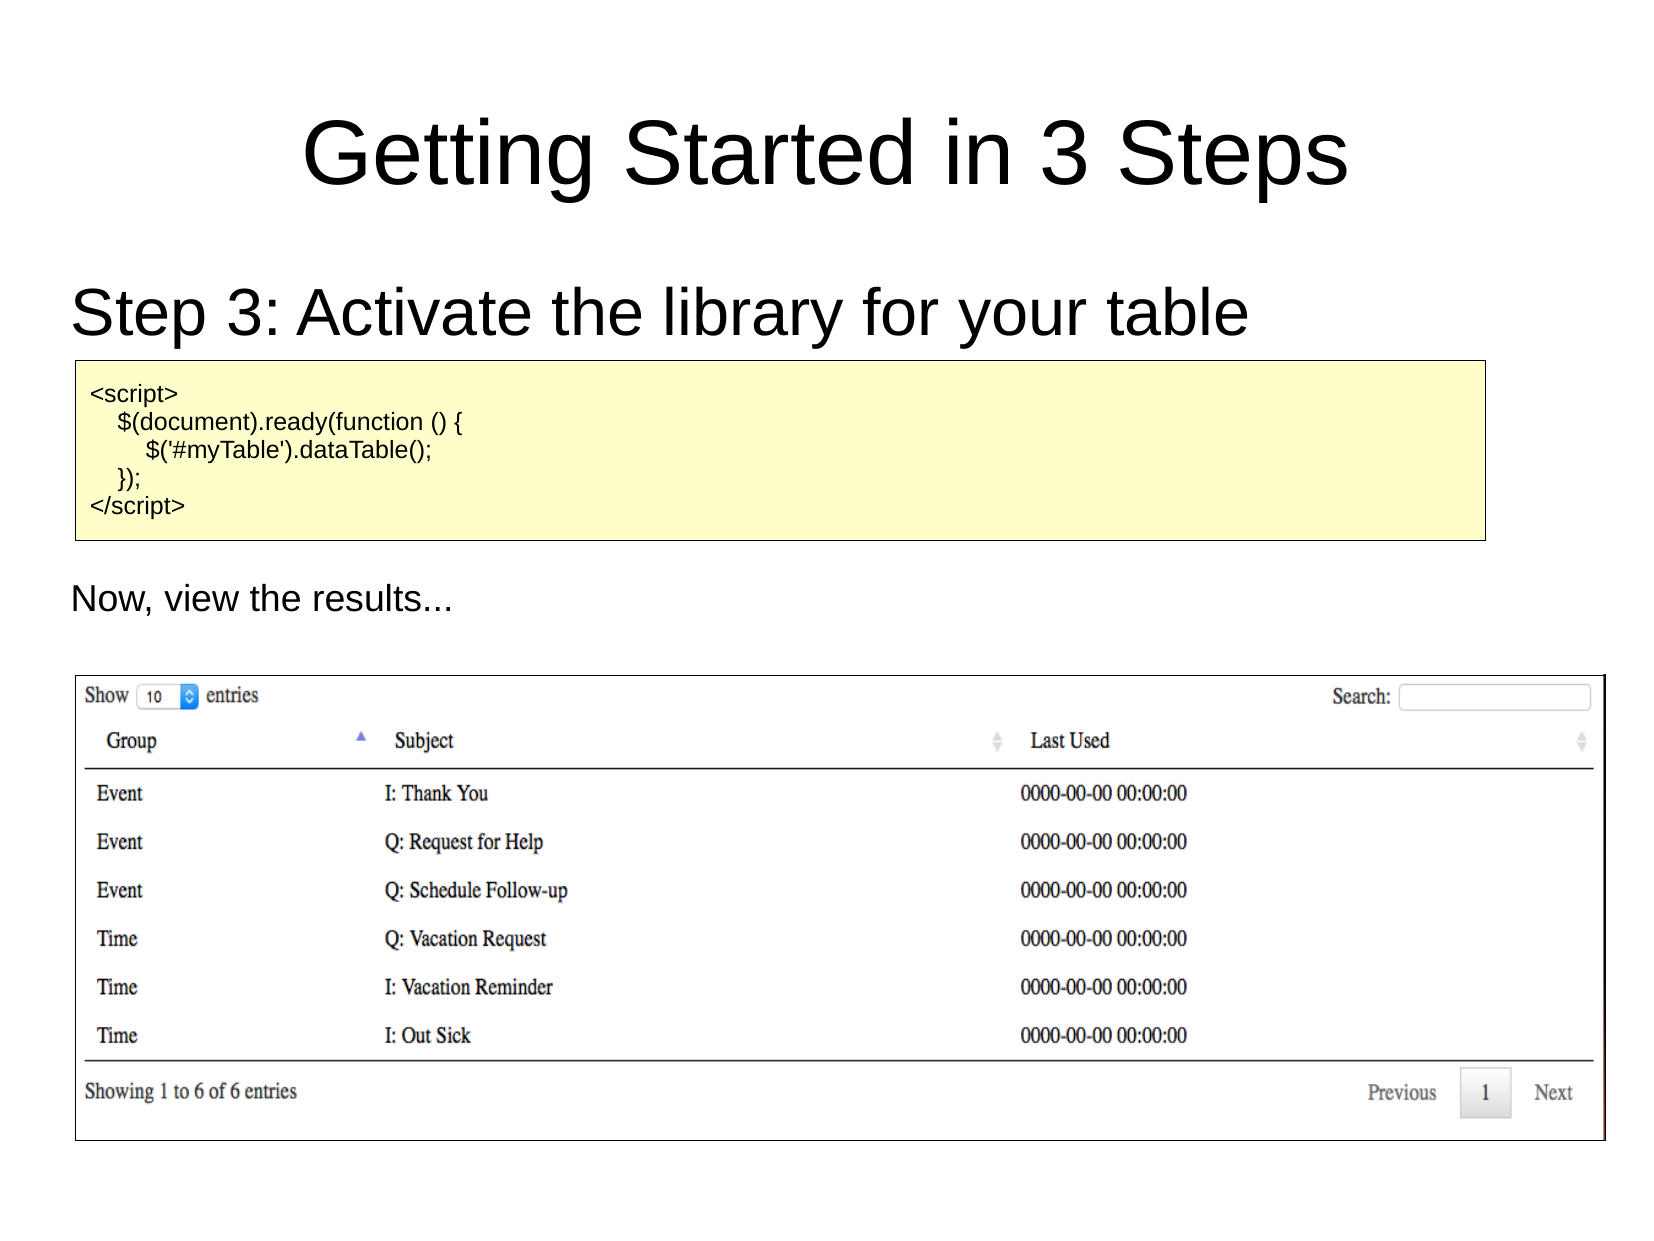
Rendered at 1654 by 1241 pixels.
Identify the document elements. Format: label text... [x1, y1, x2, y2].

picture [75, 674, 1606, 1141]
list Step 3: Activate the library for your table [0, 275, 1571, 376]
text_box Now, view the results... [0, 570, 1268, 661]
title Getting Started in 3 Steps [82, 49, 1571, 257]
text_box <script> $(document).ready(function () { $('#myTable').dataTable(); }); </script> [75, 360, 1486, 541]
